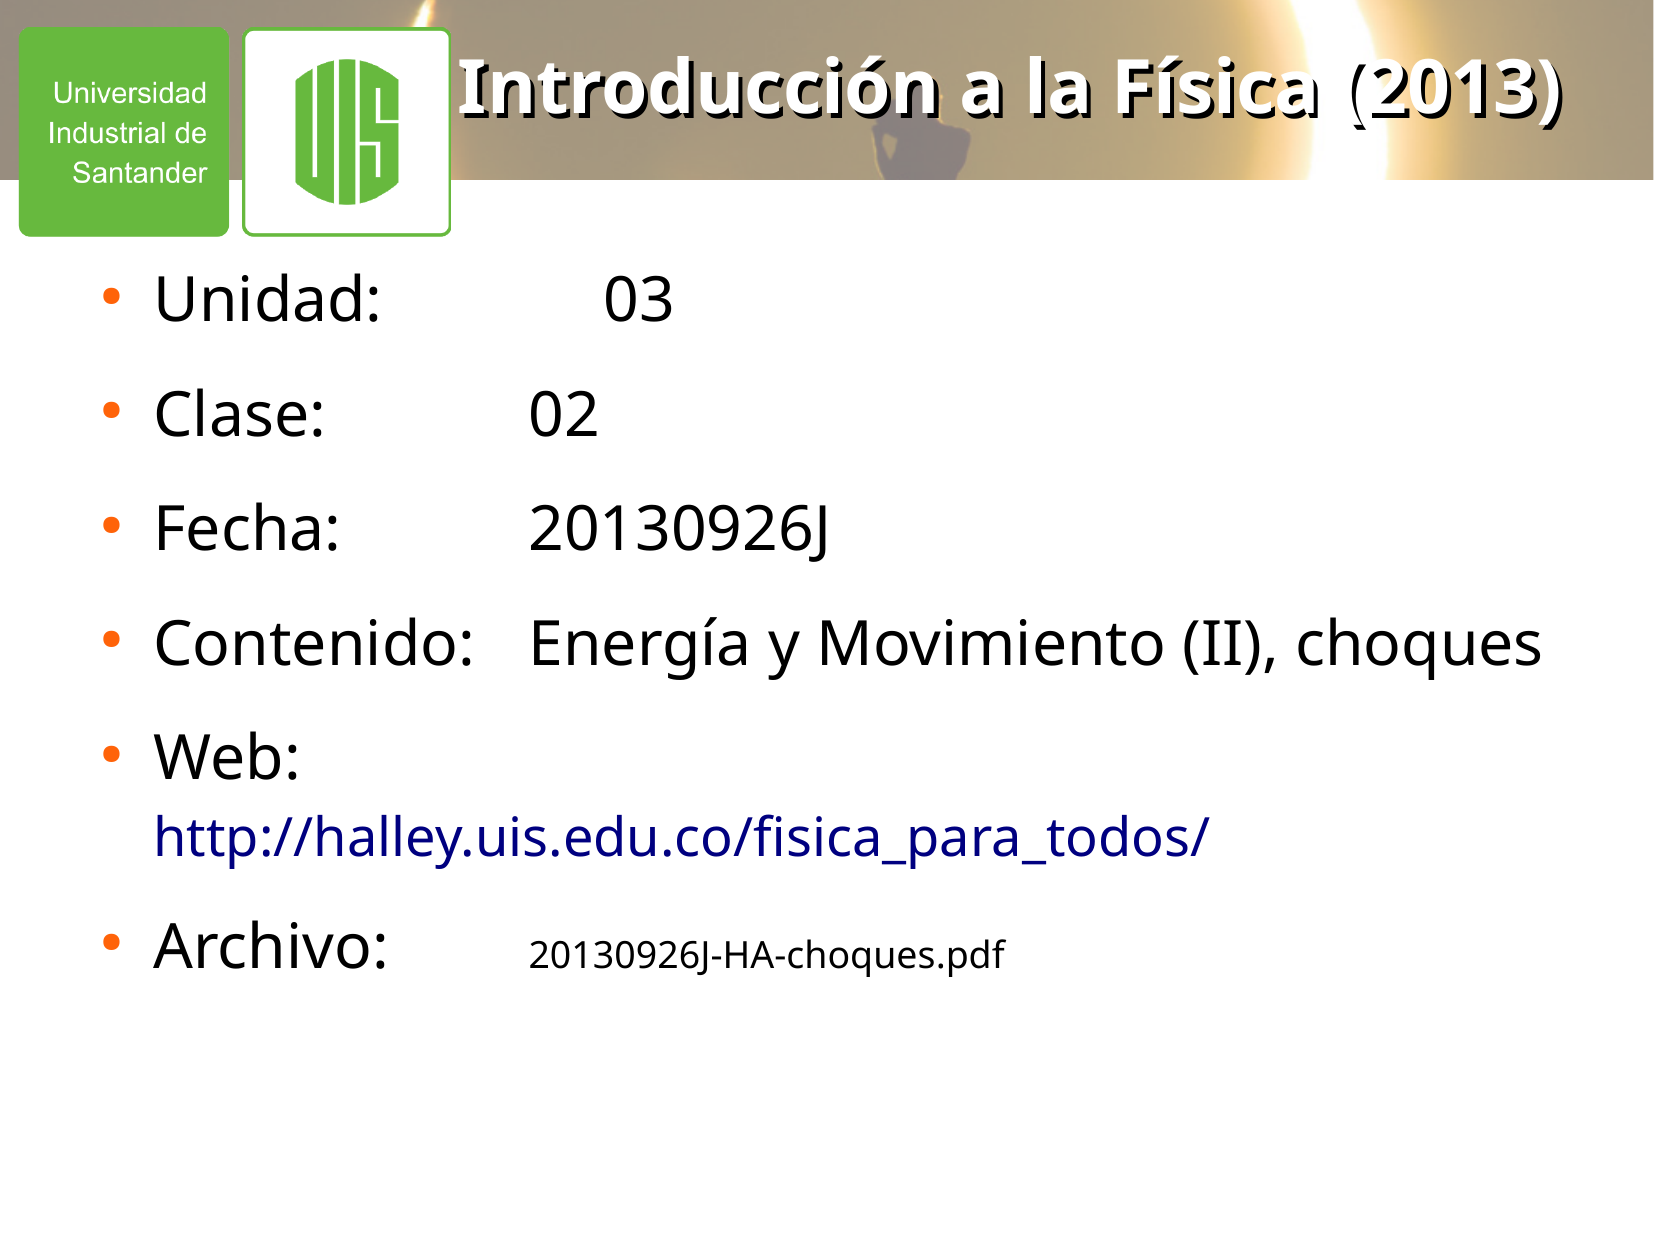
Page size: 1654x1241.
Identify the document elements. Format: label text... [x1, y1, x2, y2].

title Introducción a la Física (2013) [75, 19, 1564, 151]
list Unidad: 03 Clase: 02 Fecha: 20130926J Contenido: Energía y Movimiento (II), choques Web: http://halley.uis.edu.co/fisica_para_todos/ Archivo: 20130926J-HA-choques.pdf [82, 255, 1571, 1141]
picture [0, 0, 1654, 237]
